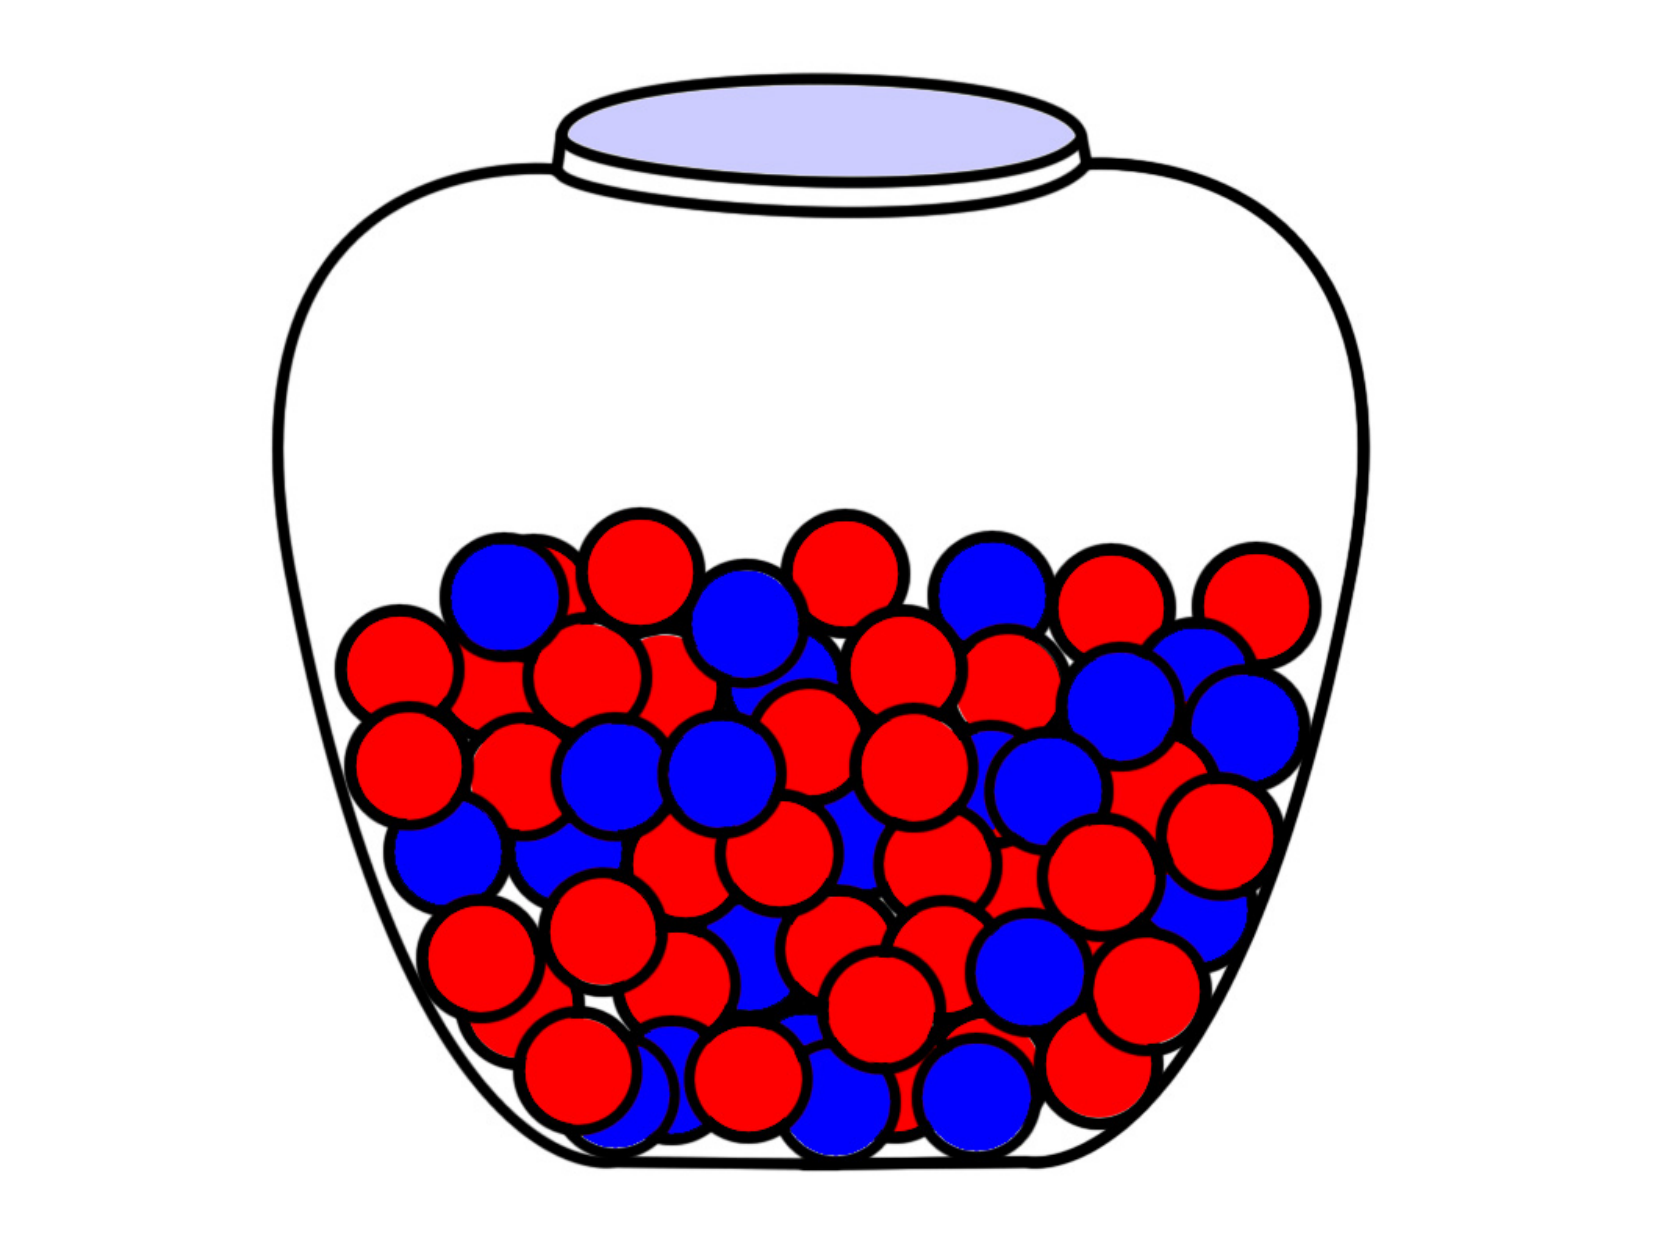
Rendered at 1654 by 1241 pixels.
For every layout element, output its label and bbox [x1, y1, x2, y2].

picture [174, 12, 1486, 1230]
